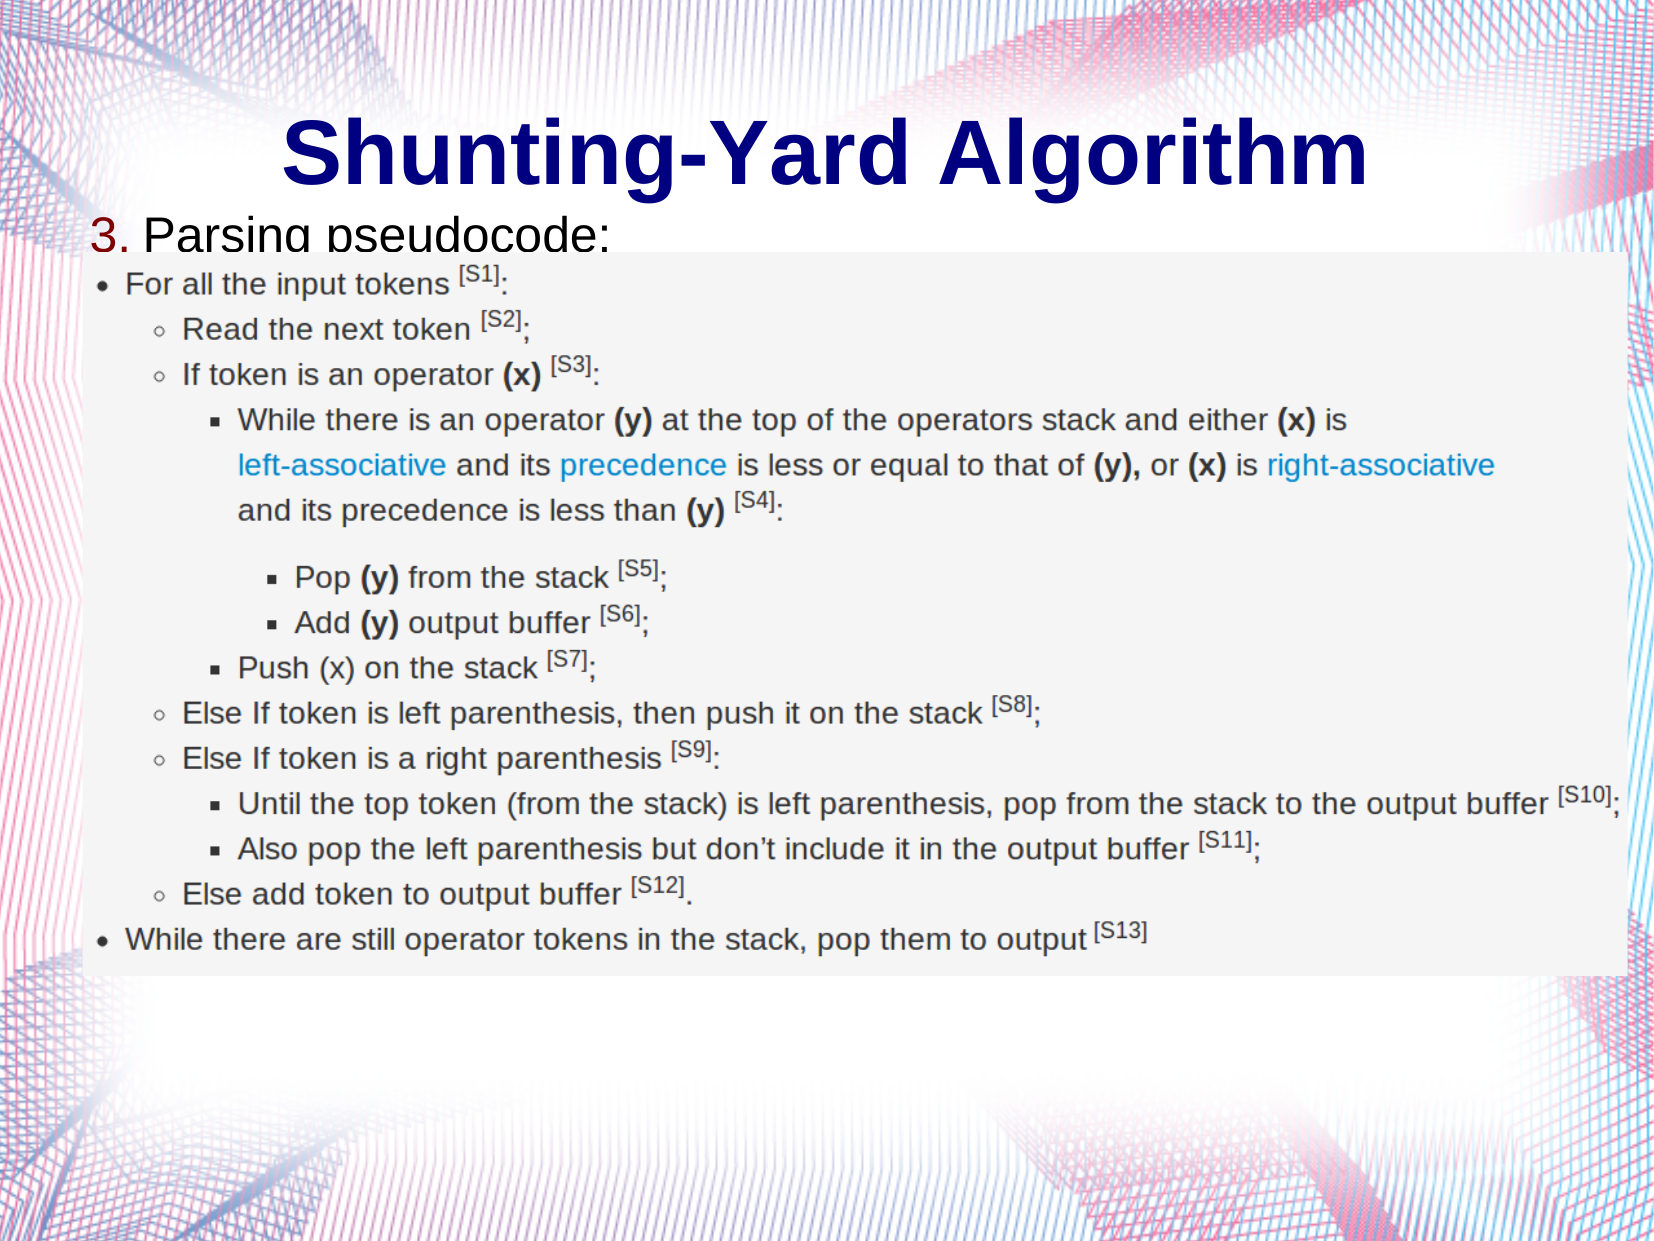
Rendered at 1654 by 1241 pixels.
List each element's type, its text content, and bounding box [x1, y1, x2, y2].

picture [0, 0, 1654, 1241]
title Shunting-Yard Algorithm [82, 49, 1571, 252]
list Parsing pseudocode: [71, 206, 1561, 263]
